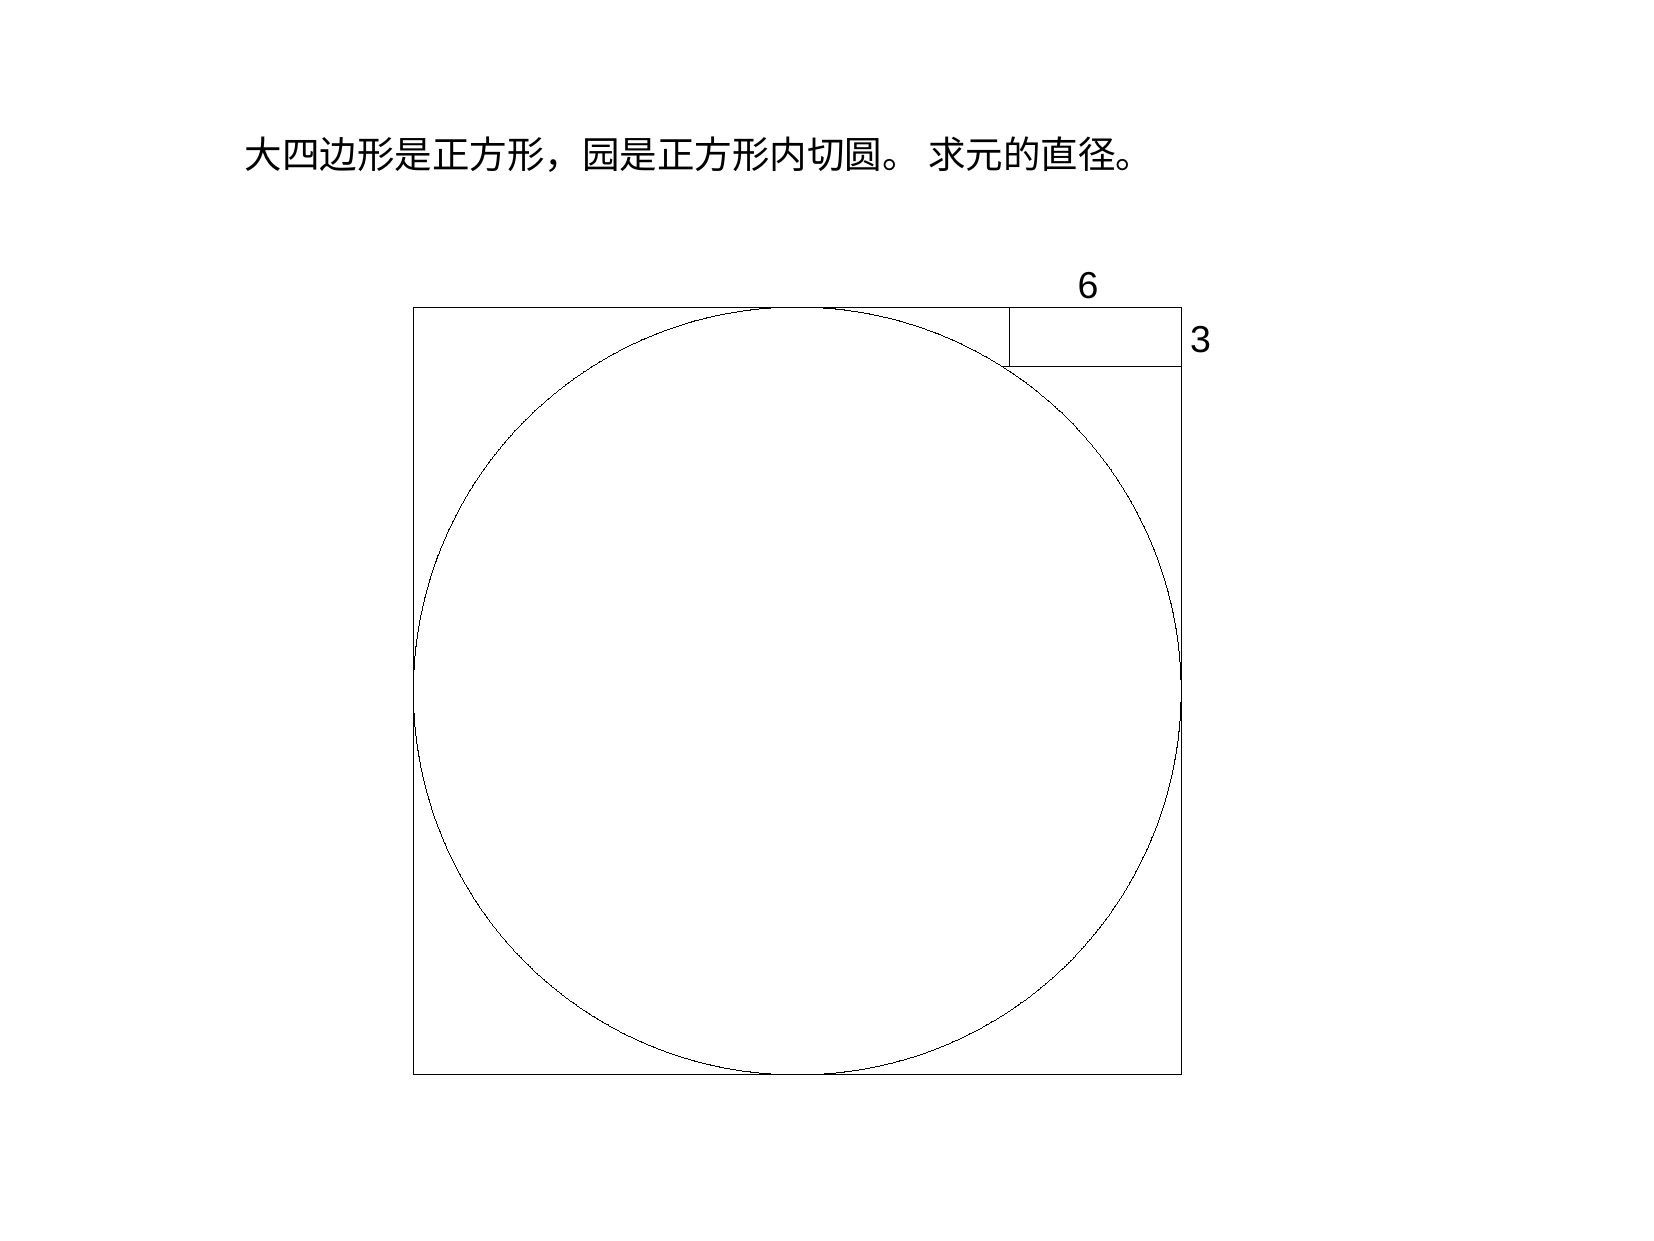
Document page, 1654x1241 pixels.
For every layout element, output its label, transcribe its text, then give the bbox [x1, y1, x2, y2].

text_box [413, 307, 1182, 1075]
text_box 3 [1175, 310, 1226, 368]
text_box 6 [1062, 257, 1114, 315]
text_box [1010, 307, 1182, 366]
text_box 大四边形是正方形，园是正方形内切圆。 求元的直径。 [230, 118, 1017, 175]
